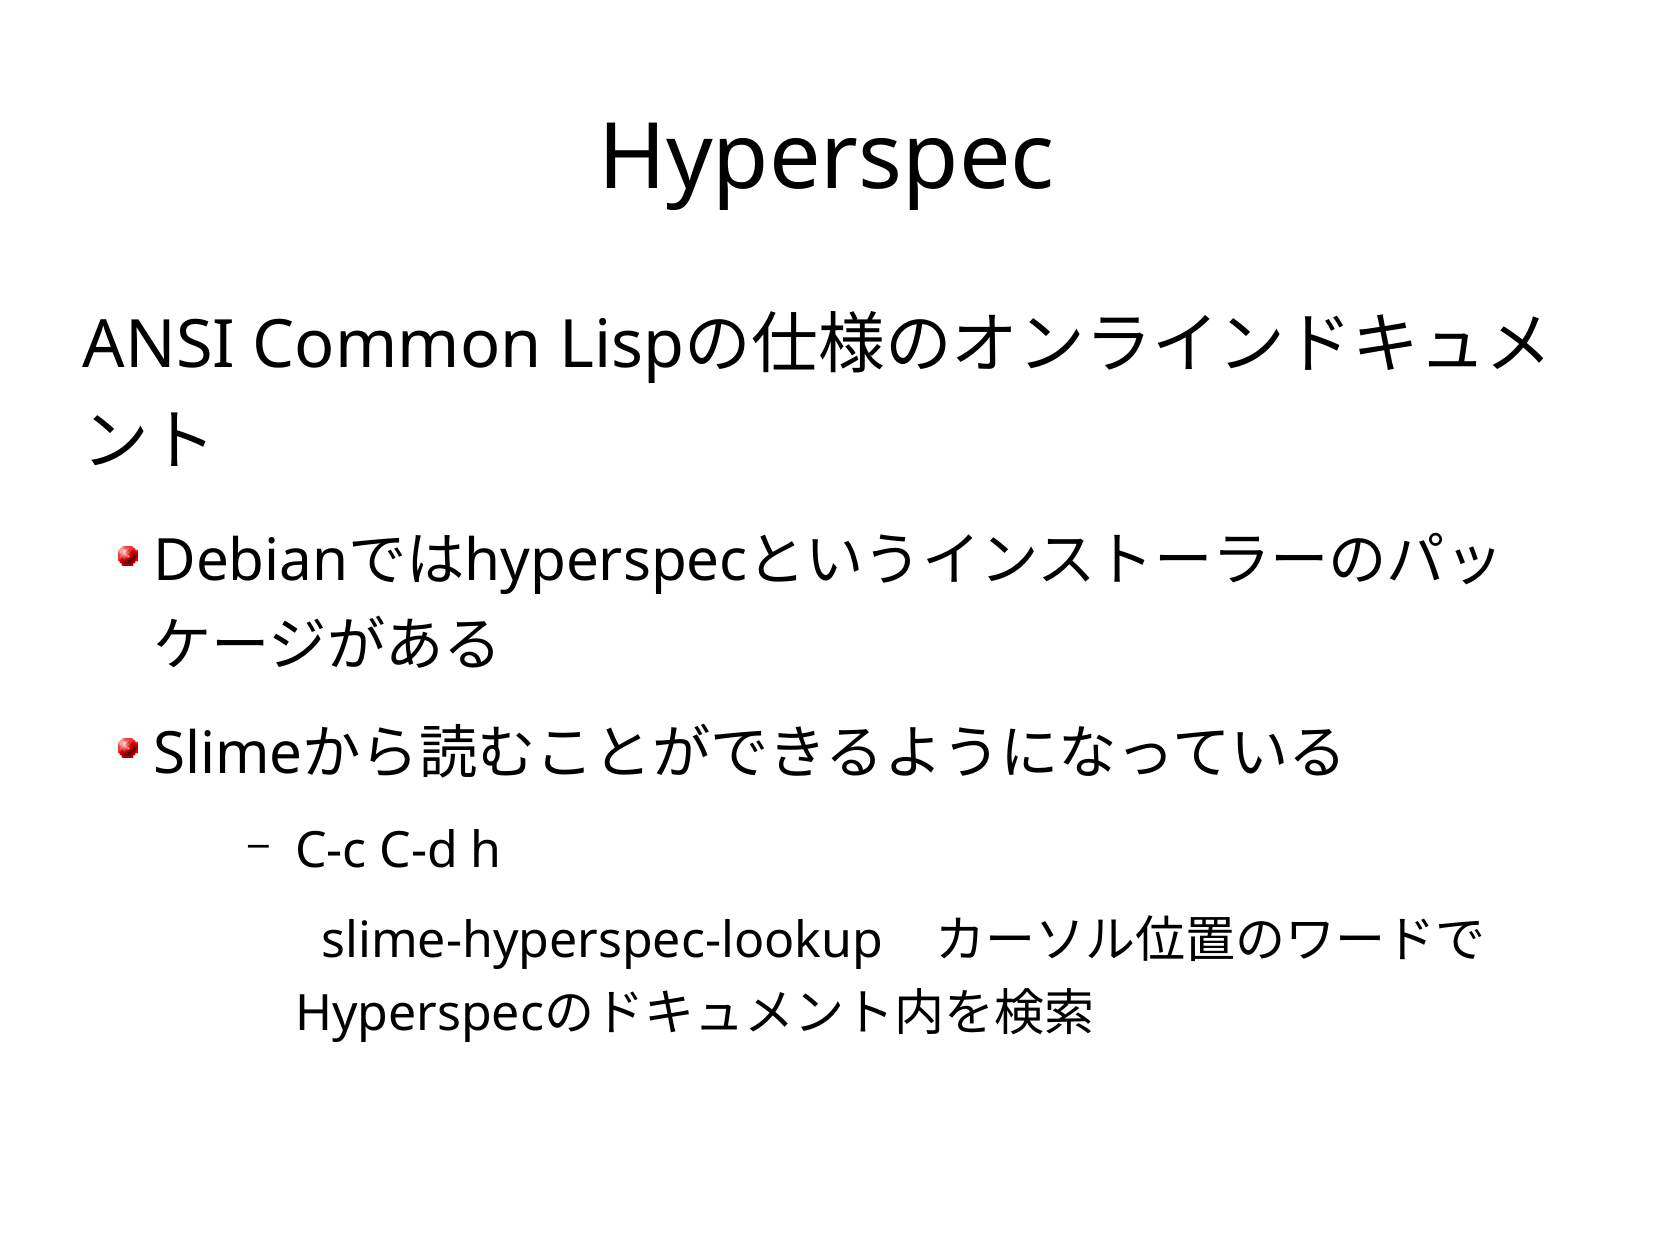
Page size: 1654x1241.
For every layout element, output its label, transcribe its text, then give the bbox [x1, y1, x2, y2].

title Hyperspec [82, 56, 1571, 250]
list ANSI Common Lispの仕様のオンラインドキュメント Debianではhyperspecというインストーラーのパッケージがある Slimeから読むことができるようになっている C-c C-d h slime-hyperspec-lookup カーソル位置のワードでHyperspecのドキュメント内を検索 [82, 290, 1571, 1109]
